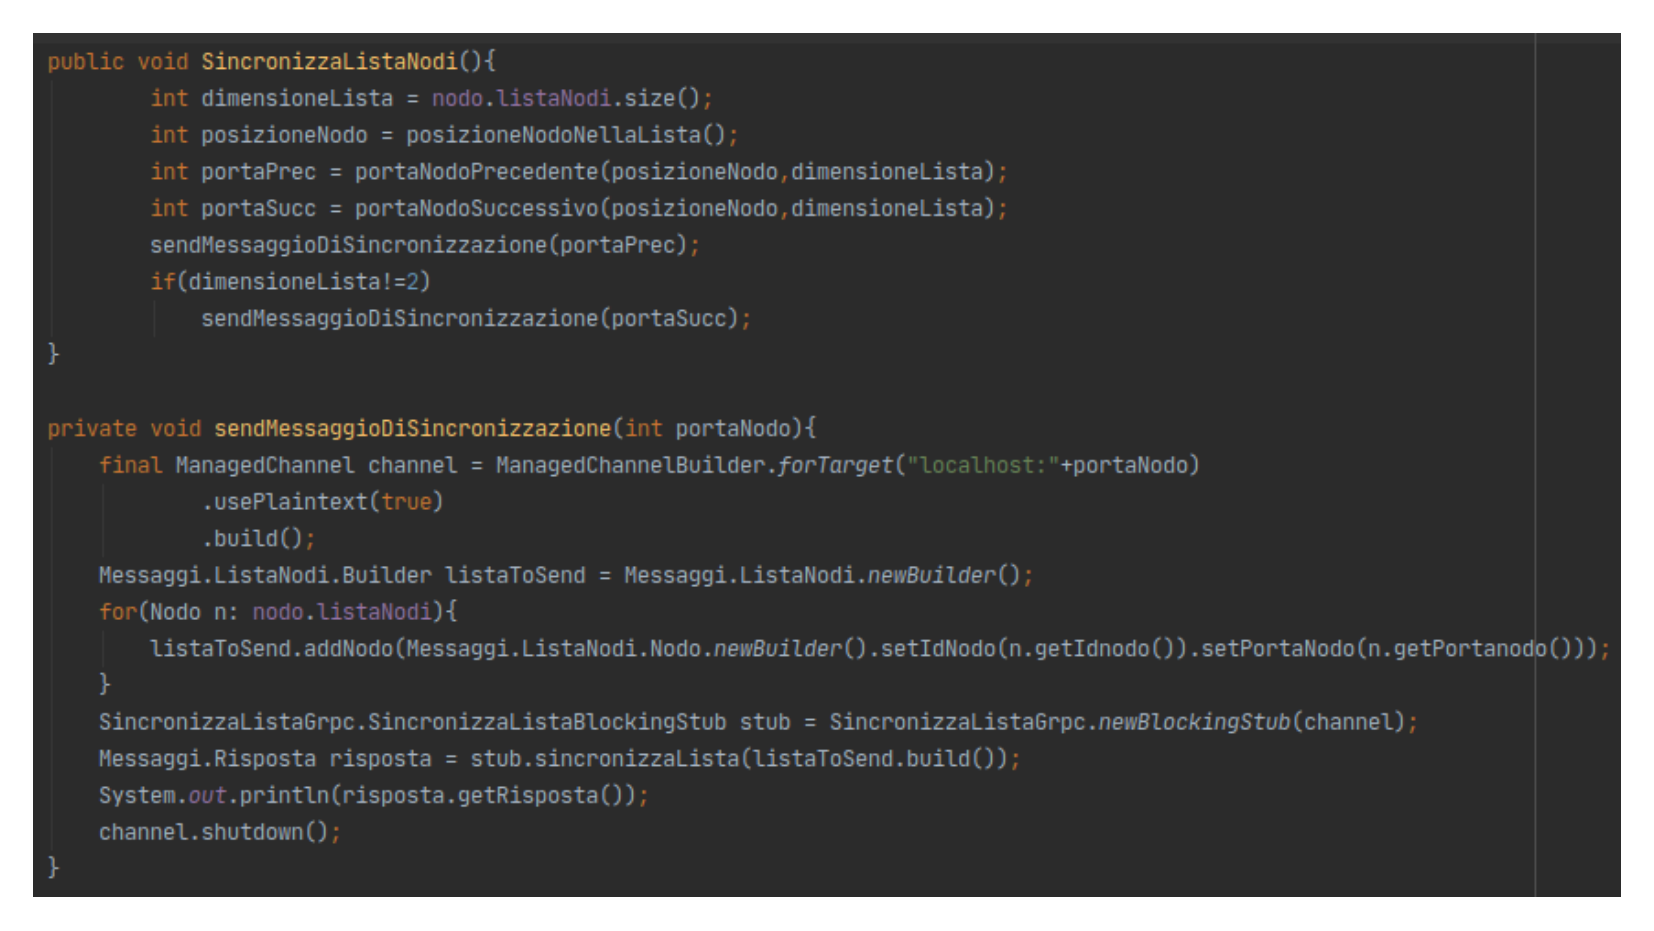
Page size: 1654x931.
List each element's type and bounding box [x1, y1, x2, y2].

picture [33, 33, 1621, 897]
